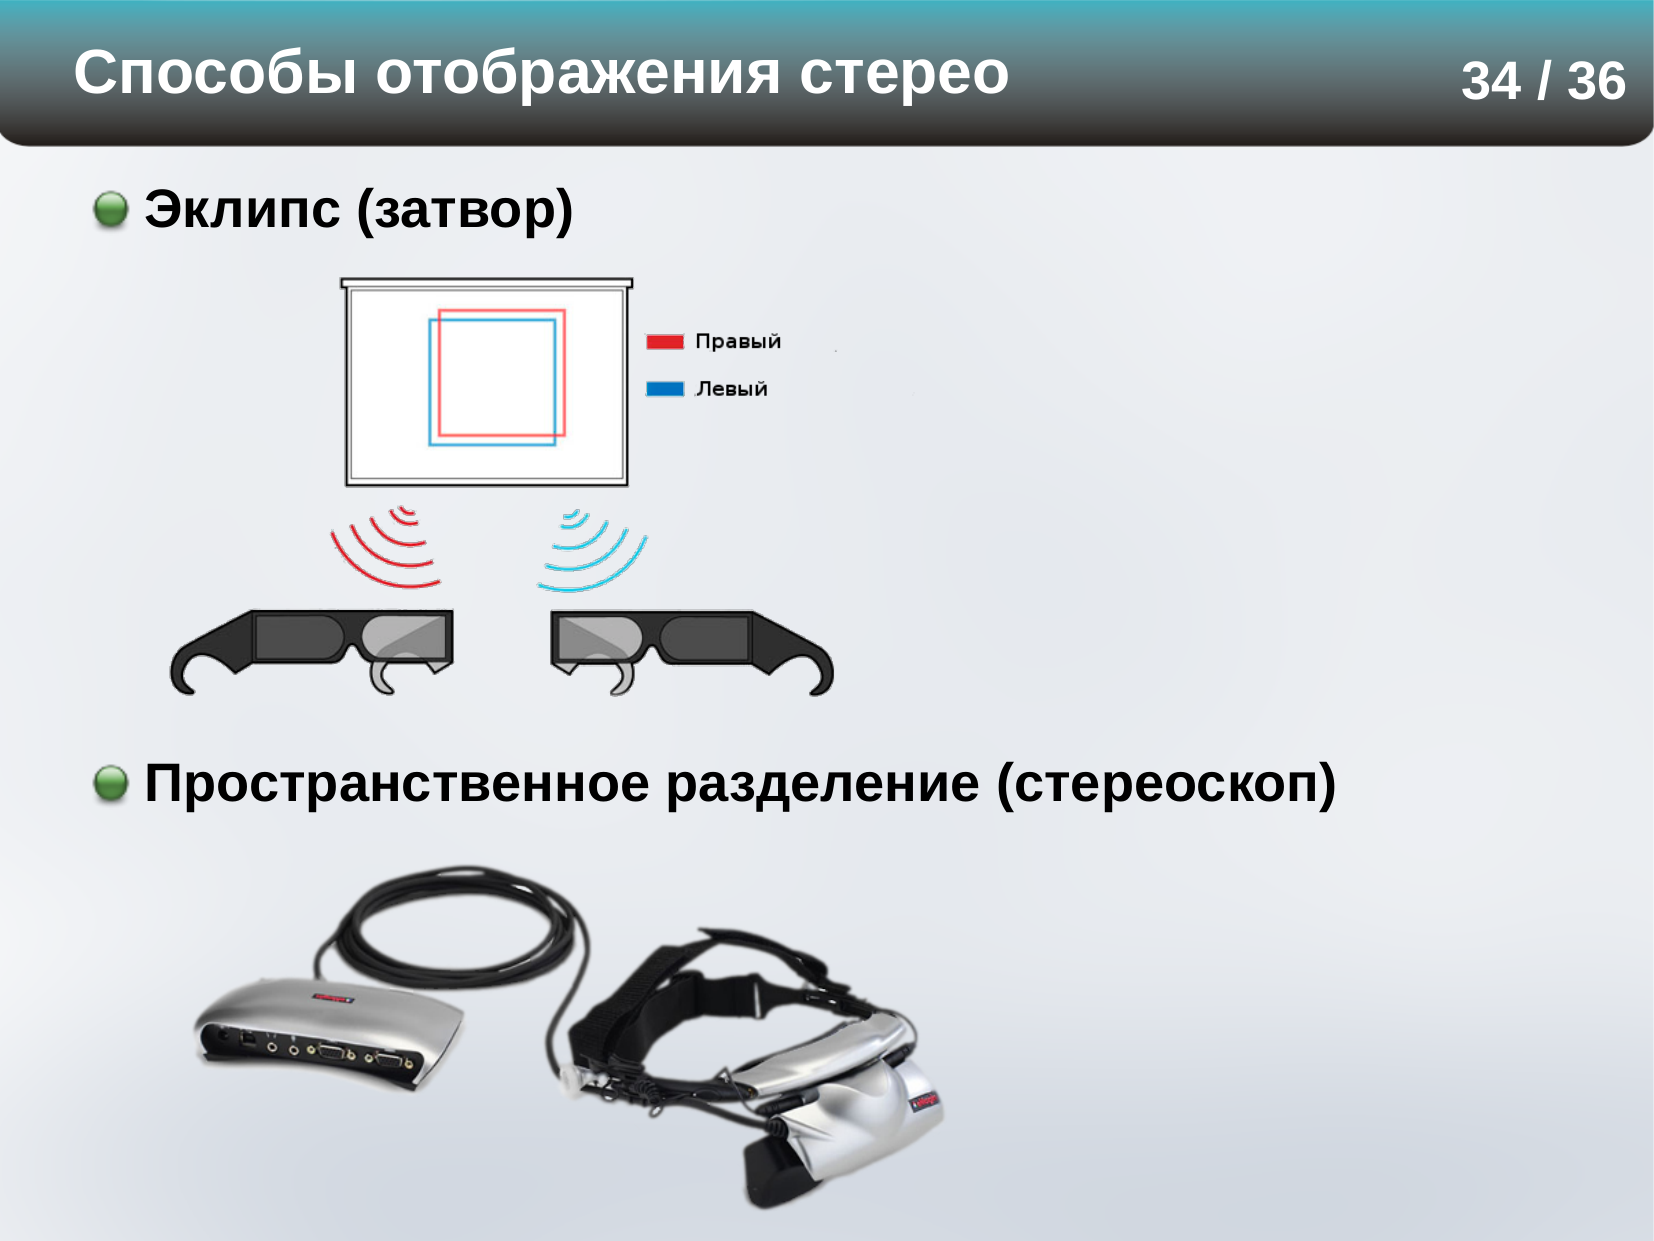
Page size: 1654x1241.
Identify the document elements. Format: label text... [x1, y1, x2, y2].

text_box 5 / 36 [1446, 42, 1654, 171]
picture [143, 265, 938, 709]
text_box Эклипс (затвор) Пространственное разделение (стереоскоп) [70, 171, 1654, 821]
text_box Способы отображения стерео [59, 29, 1359, 115]
picture [0, 0, 1654, 1241]
